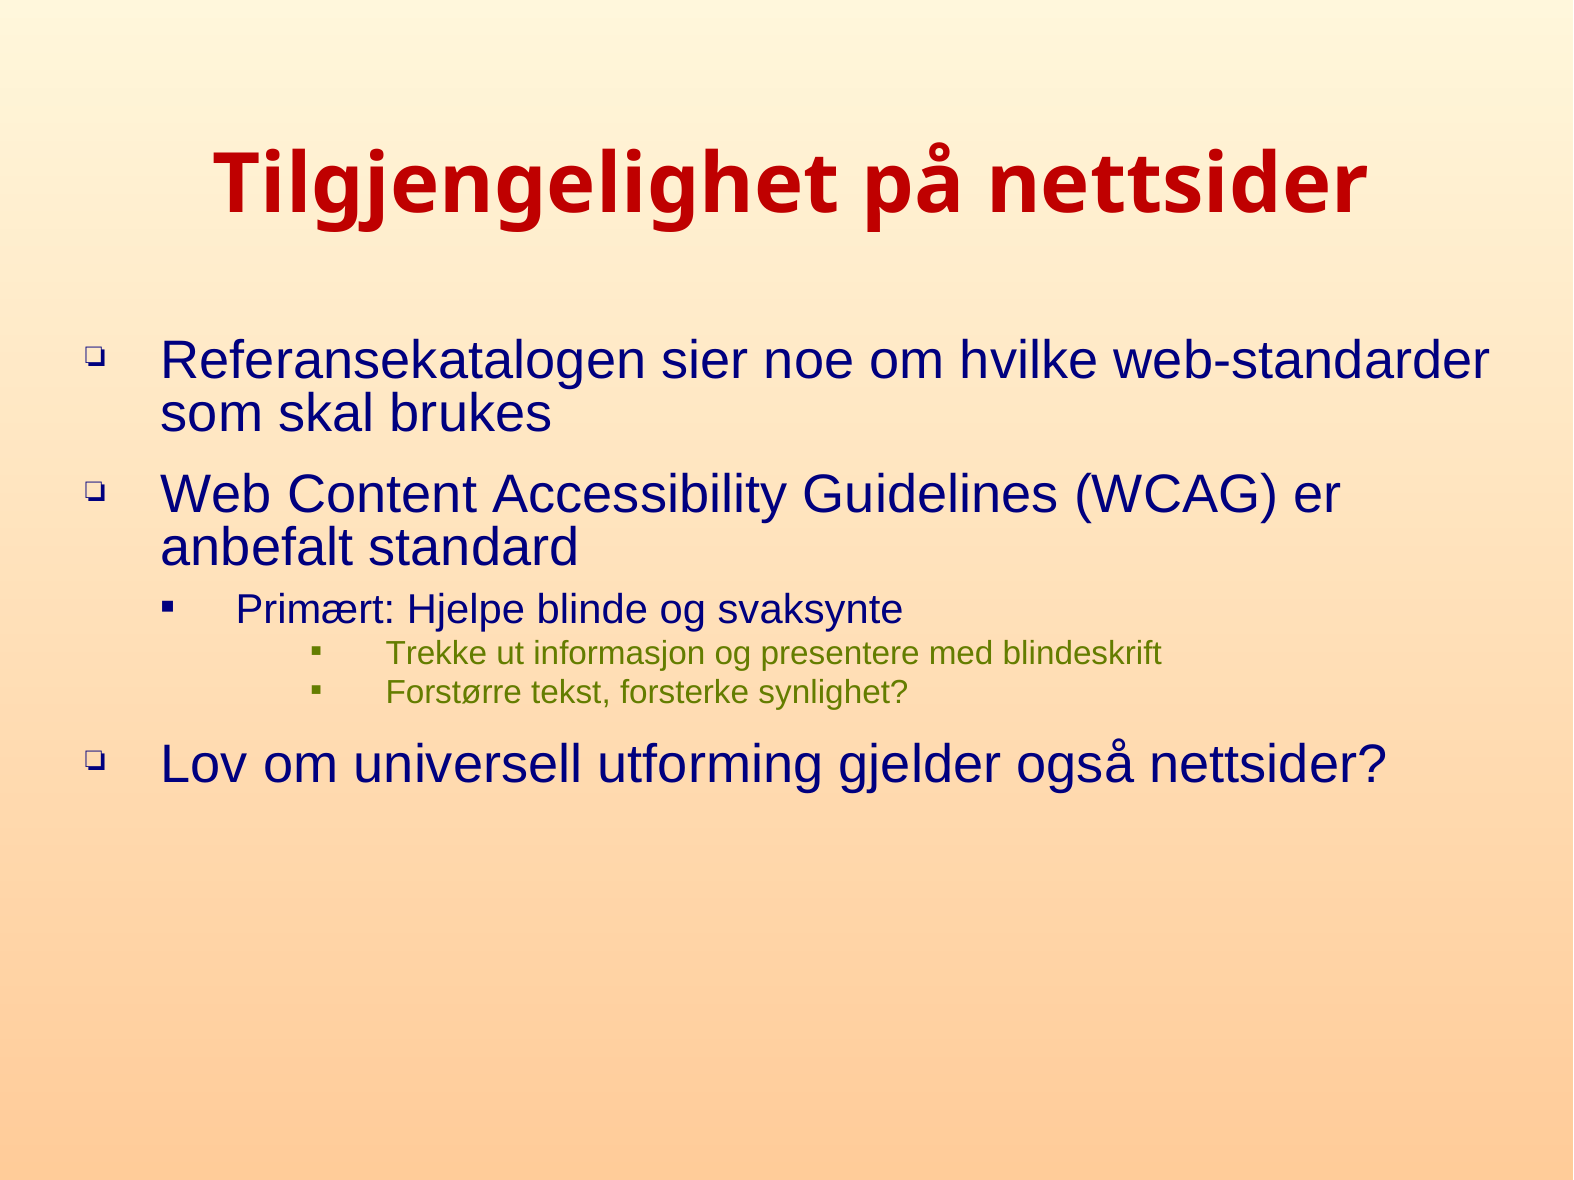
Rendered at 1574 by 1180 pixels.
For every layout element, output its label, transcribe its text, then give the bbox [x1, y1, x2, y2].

list Referansekatalogen sier noe om hvilke web-standarder som skal brukes Web Content Accessibility Guidelines (WCAG) er anbefalt standard Primært: Hjelpe blinde og svaksynte Trekke ut informasjon og presentere med blindeskrift Forstørre tekst, forsterke synlighet? Lov om universell utforming gjelder også nettsider? [85, 336, 1539, 1170]
title Tilgjengelighet på nettsider [39, 54, 1543, 309]
